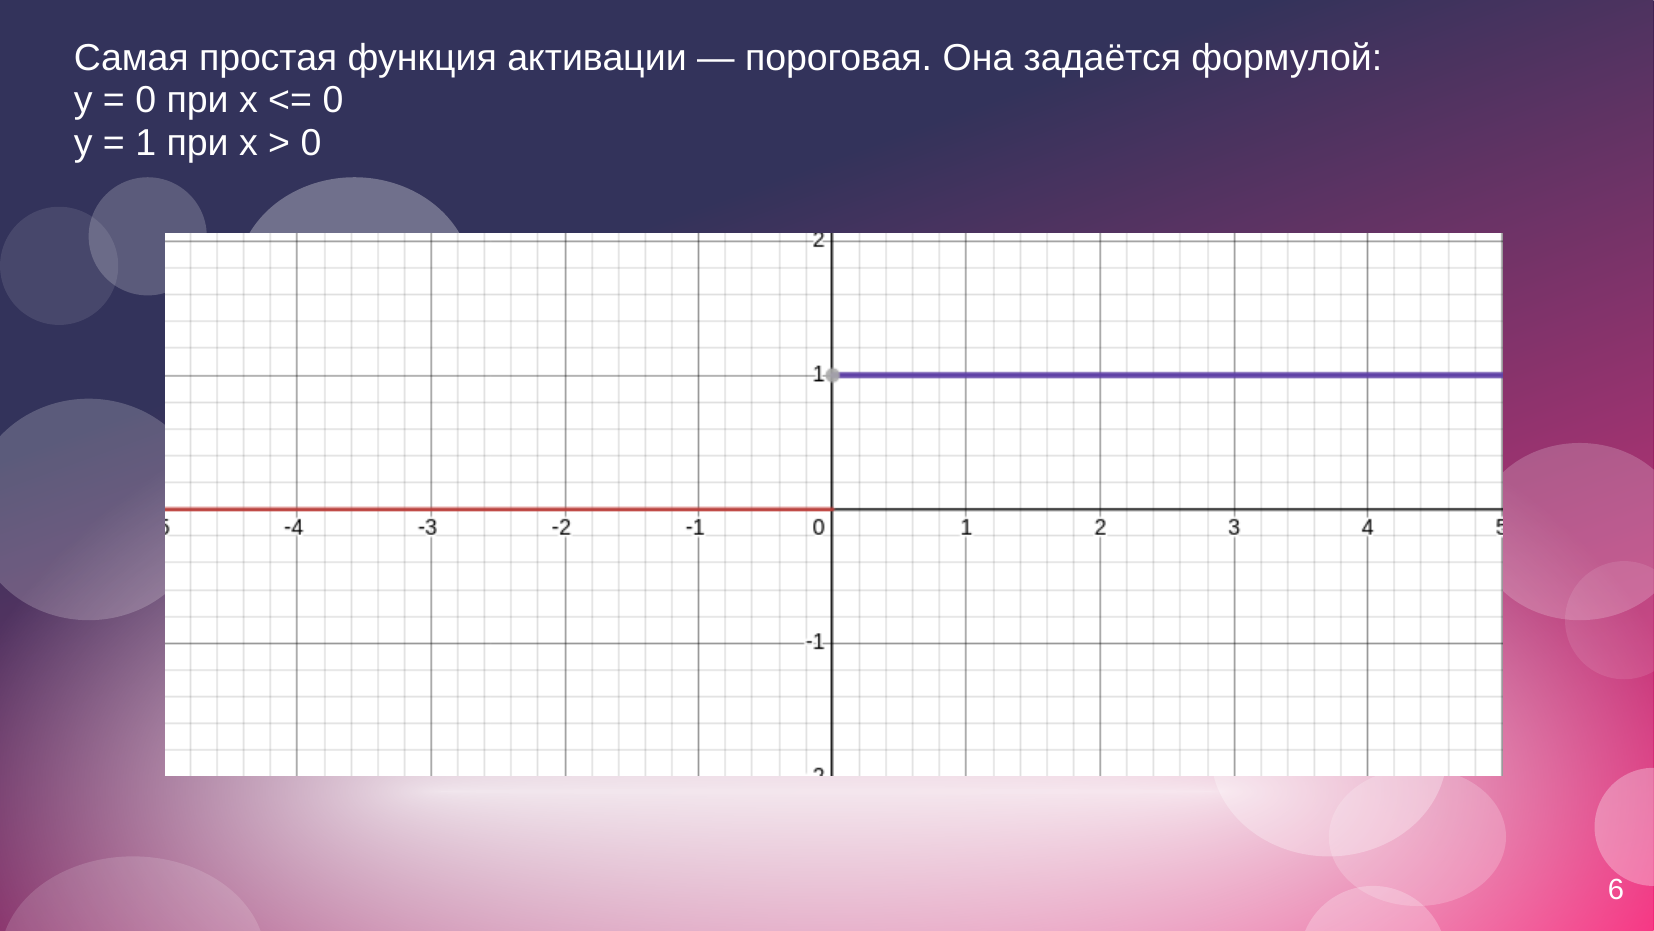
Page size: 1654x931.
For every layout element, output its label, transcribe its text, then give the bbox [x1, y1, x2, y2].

picture [165, 233, 1503, 776]
text_box Самая простая функция активации — пороговая. Она задаётся формулой: y = 0 при x <= 0 y = 1 при x > 0 [59, 29, 1565, 171]
